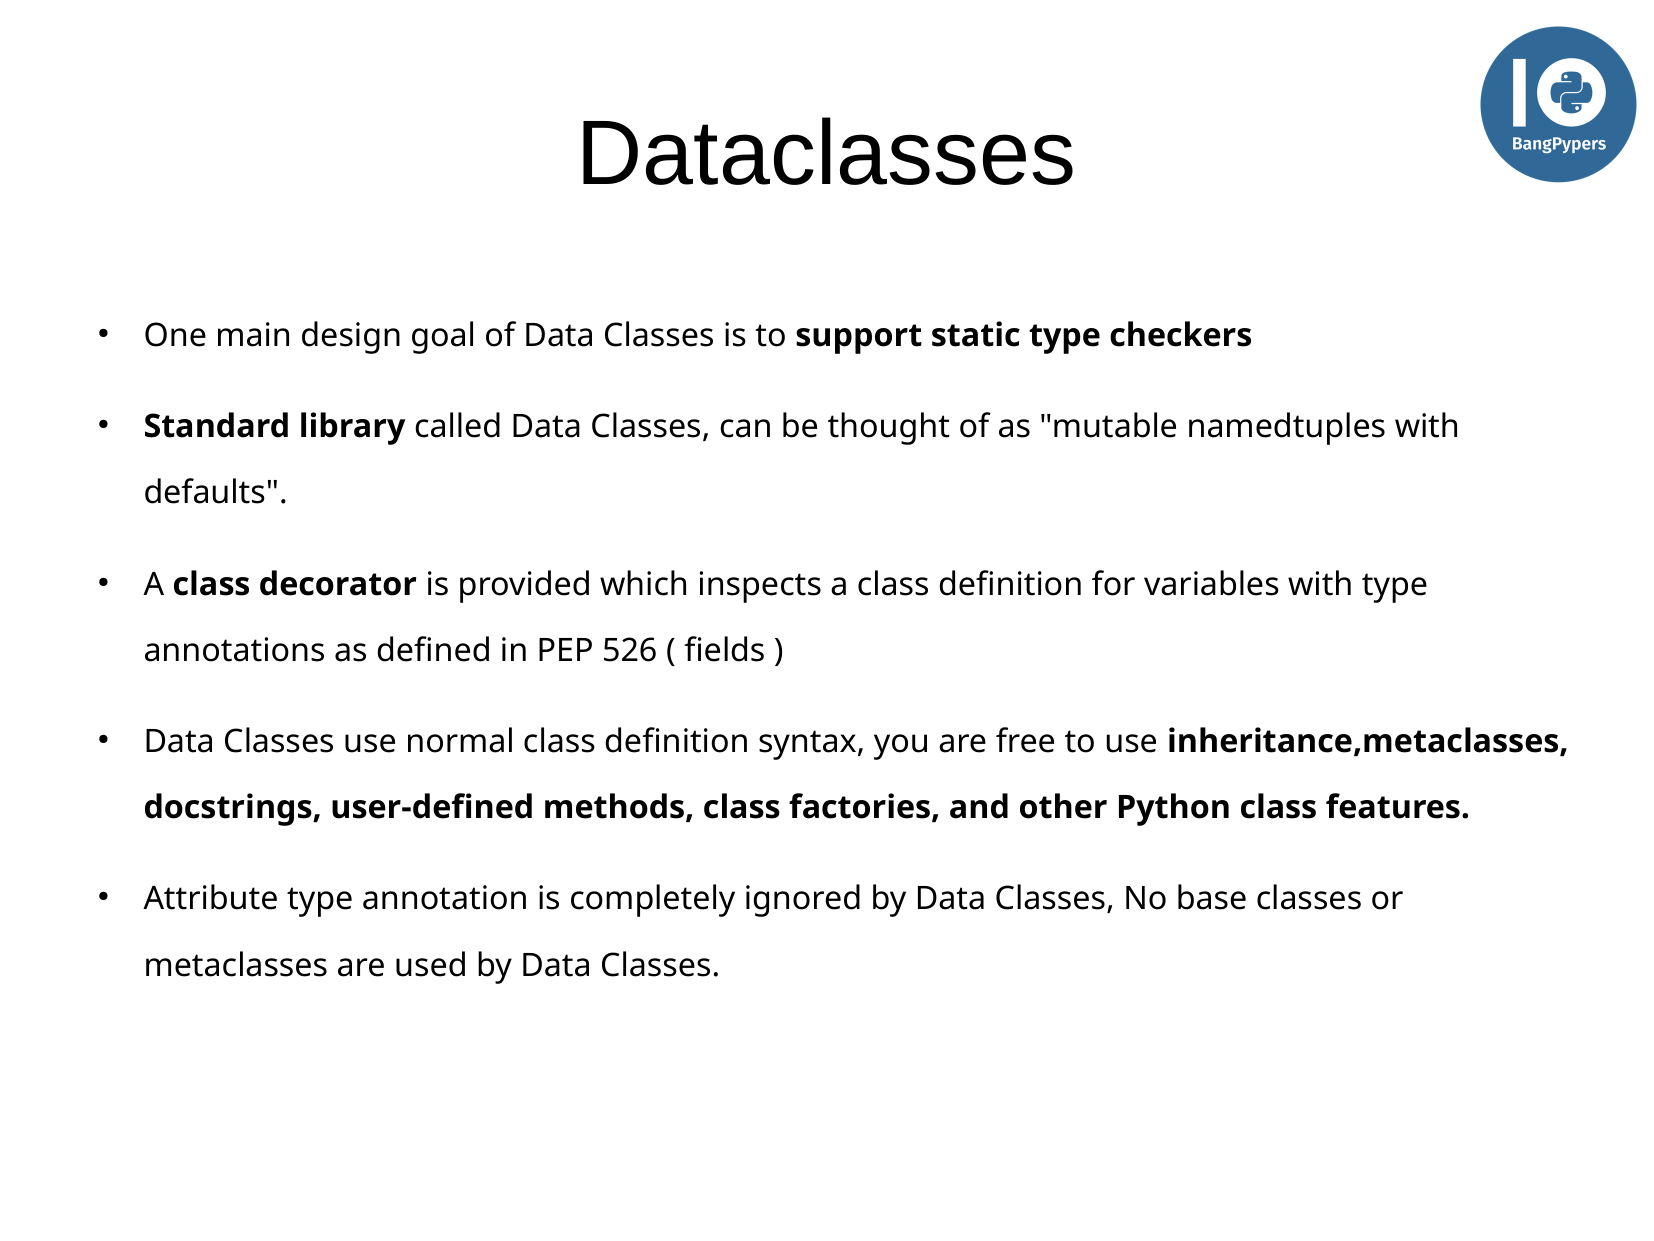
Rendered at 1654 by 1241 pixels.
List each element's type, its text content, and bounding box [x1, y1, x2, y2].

title Dataclasses [82, 49, 1571, 257]
picture [1464, 19, 1644, 192]
list One main design goal of Data Classes is to support static type checkers Standard library called Data Classes, can be thought of as "mutable namedtuples with defaults". A class decorator is provided which inspects a class definition for variables with type annotations as defined in PEP 526 ( fields ) Data Classes use normal class definition syntax, you are free to use inheritance,metaclasses, docstrings, user-defined methods, class factories, and other Python class features. Attribute type annotation is completely ignored by Data Classes, No base classes or metaclasses are used by Data Classes. [82, 290, 1571, 1010]
